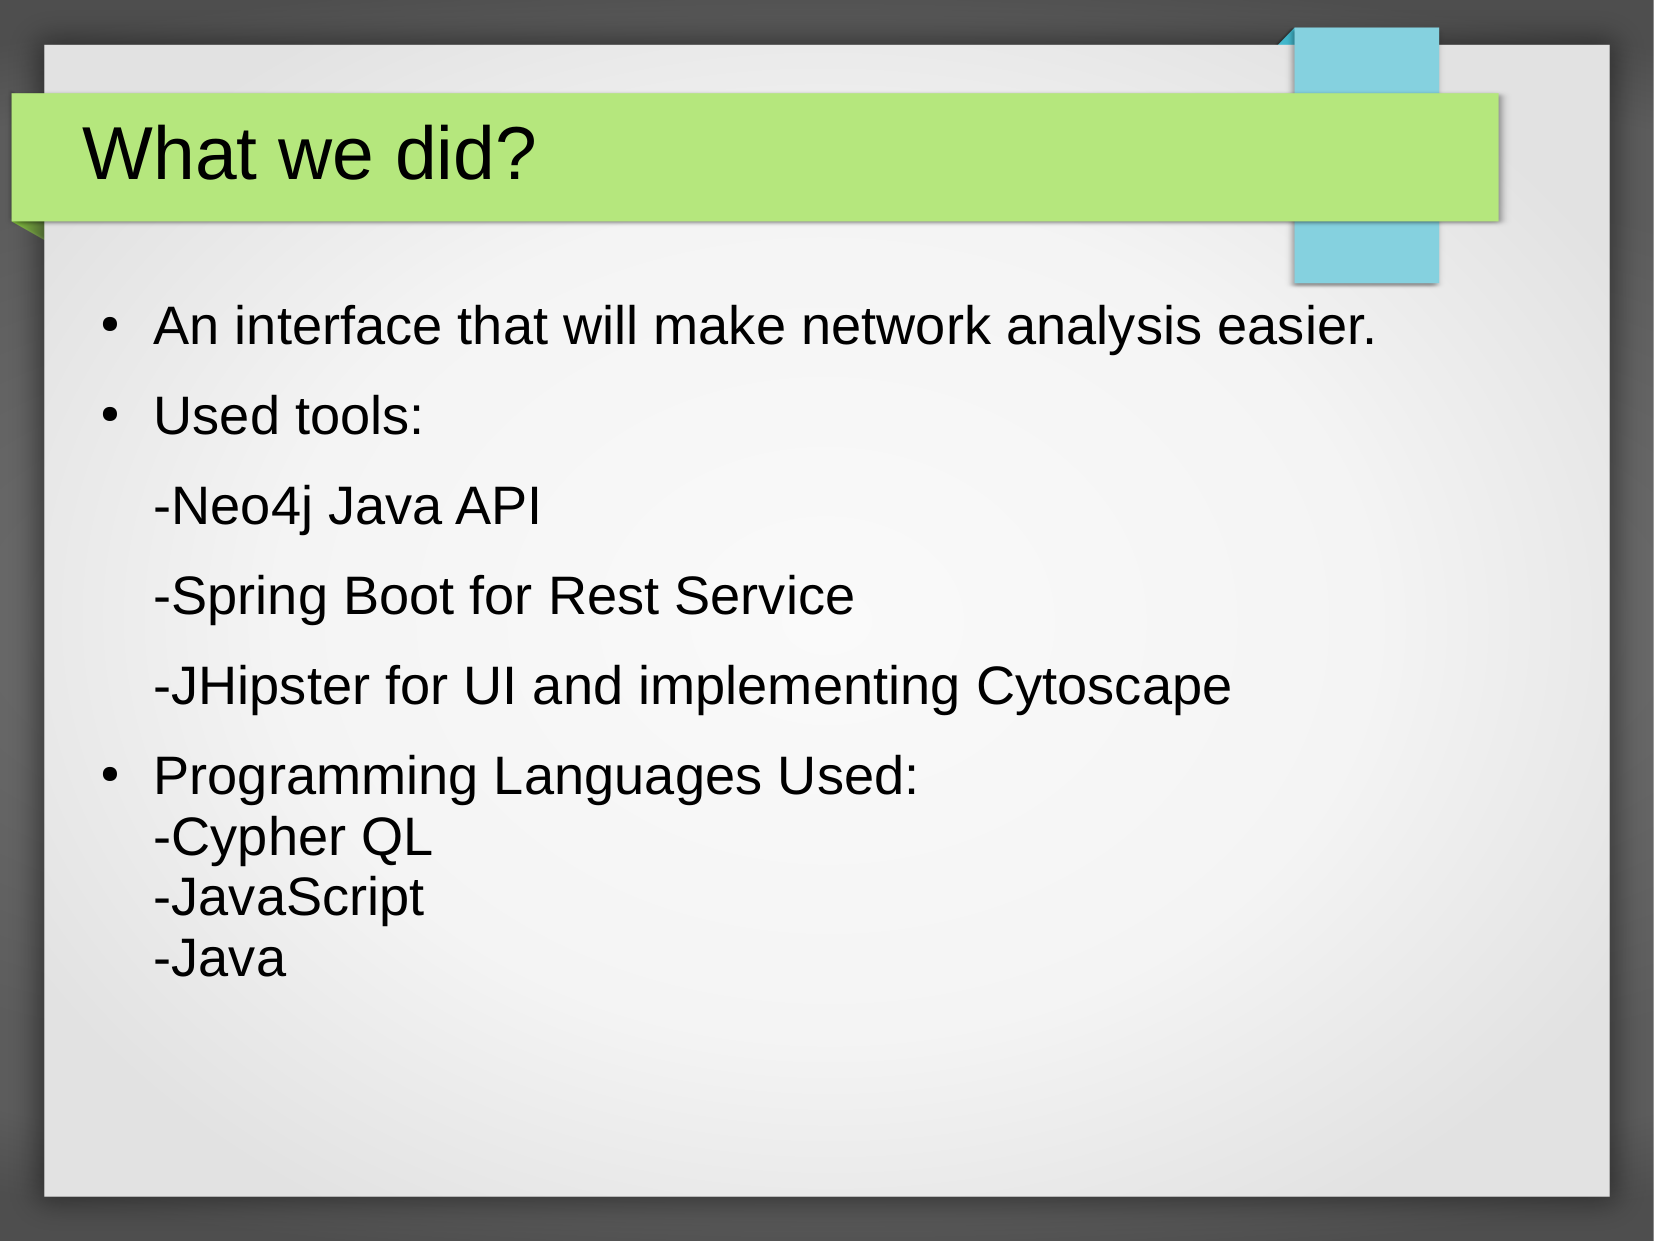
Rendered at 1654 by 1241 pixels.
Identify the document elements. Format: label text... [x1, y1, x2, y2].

picture [0, 0, 1654, 1241]
title What we did? [82, 94, 1264, 213]
list An interface that will make network analysis easier. Used tools: -Neo4j Java API -Spring Boot for Rest Service -JHipster for UI and implementing Cytoscape Programming Languages Used: -Cypher QL -JavaScript -Java [82, 295, 1571, 1015]
